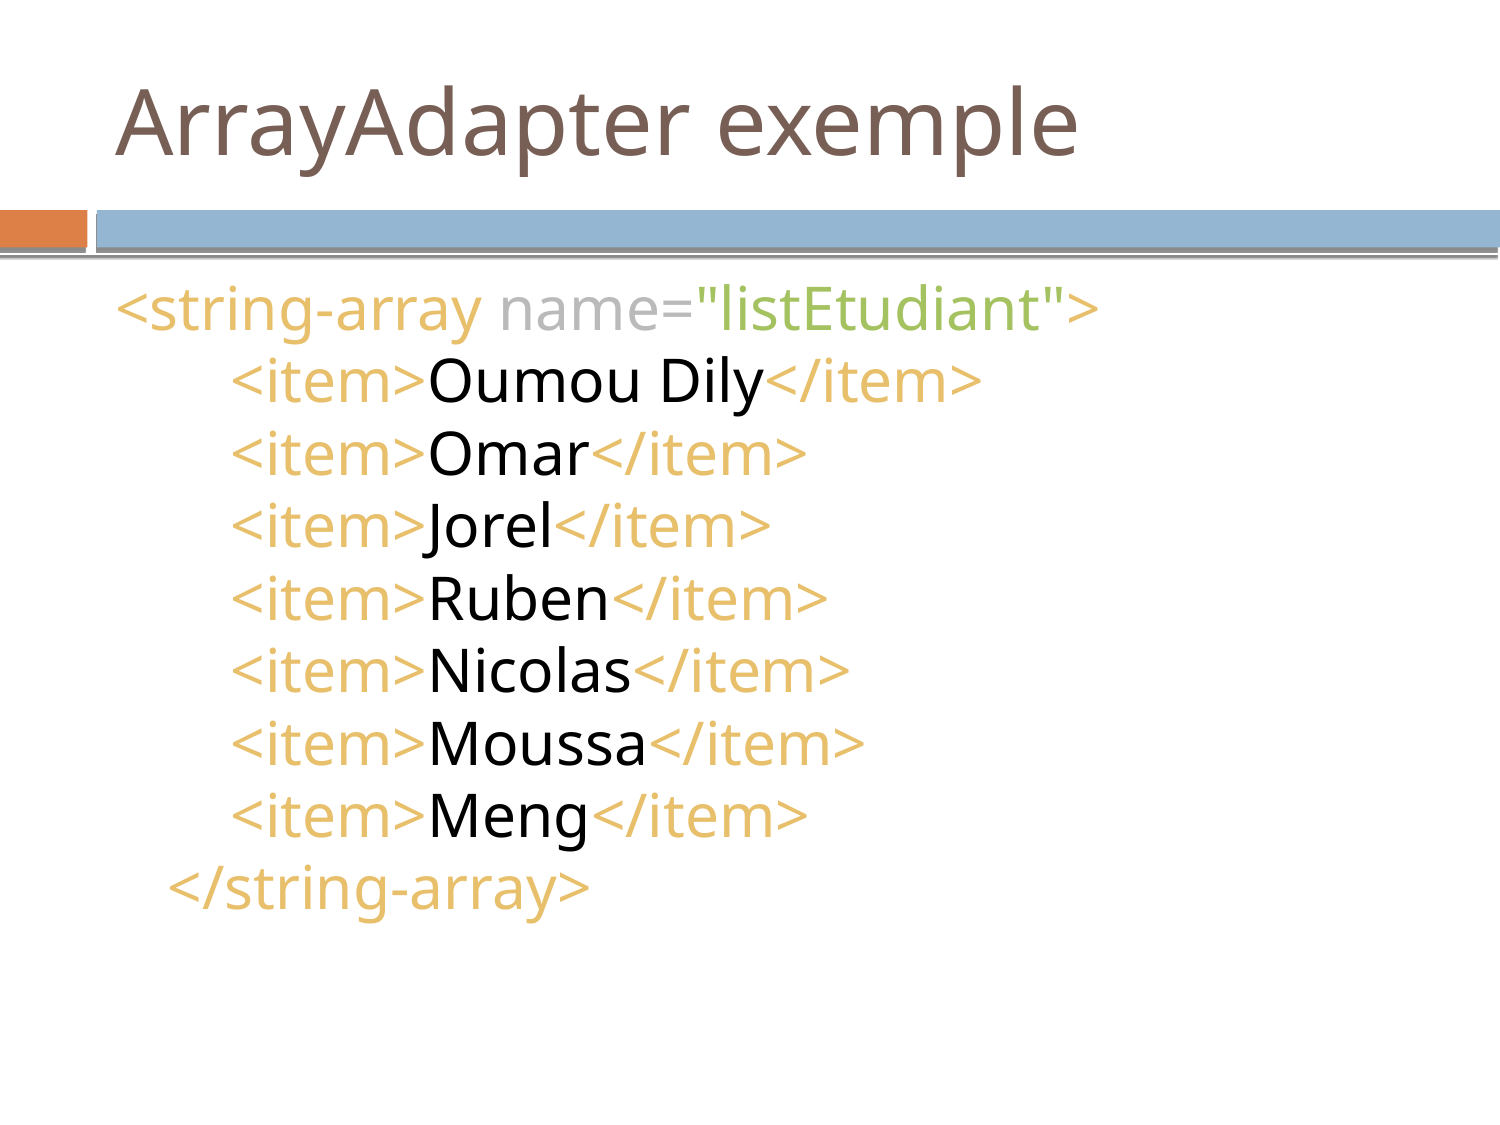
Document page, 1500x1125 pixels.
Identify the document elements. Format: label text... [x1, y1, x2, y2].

title ArrayAdapter exemple [100, 37, 1438, 200]
list <string-array name="listEtudiant"> <item>Oumou Dily</item> <item>Omar</item> <item>Jorel</item> <item>Ruben</item> <item>Nicolas</item> <item>Moussa</item> <item>Meng</item> </string-array> [100, 262, 1438, 1000]
